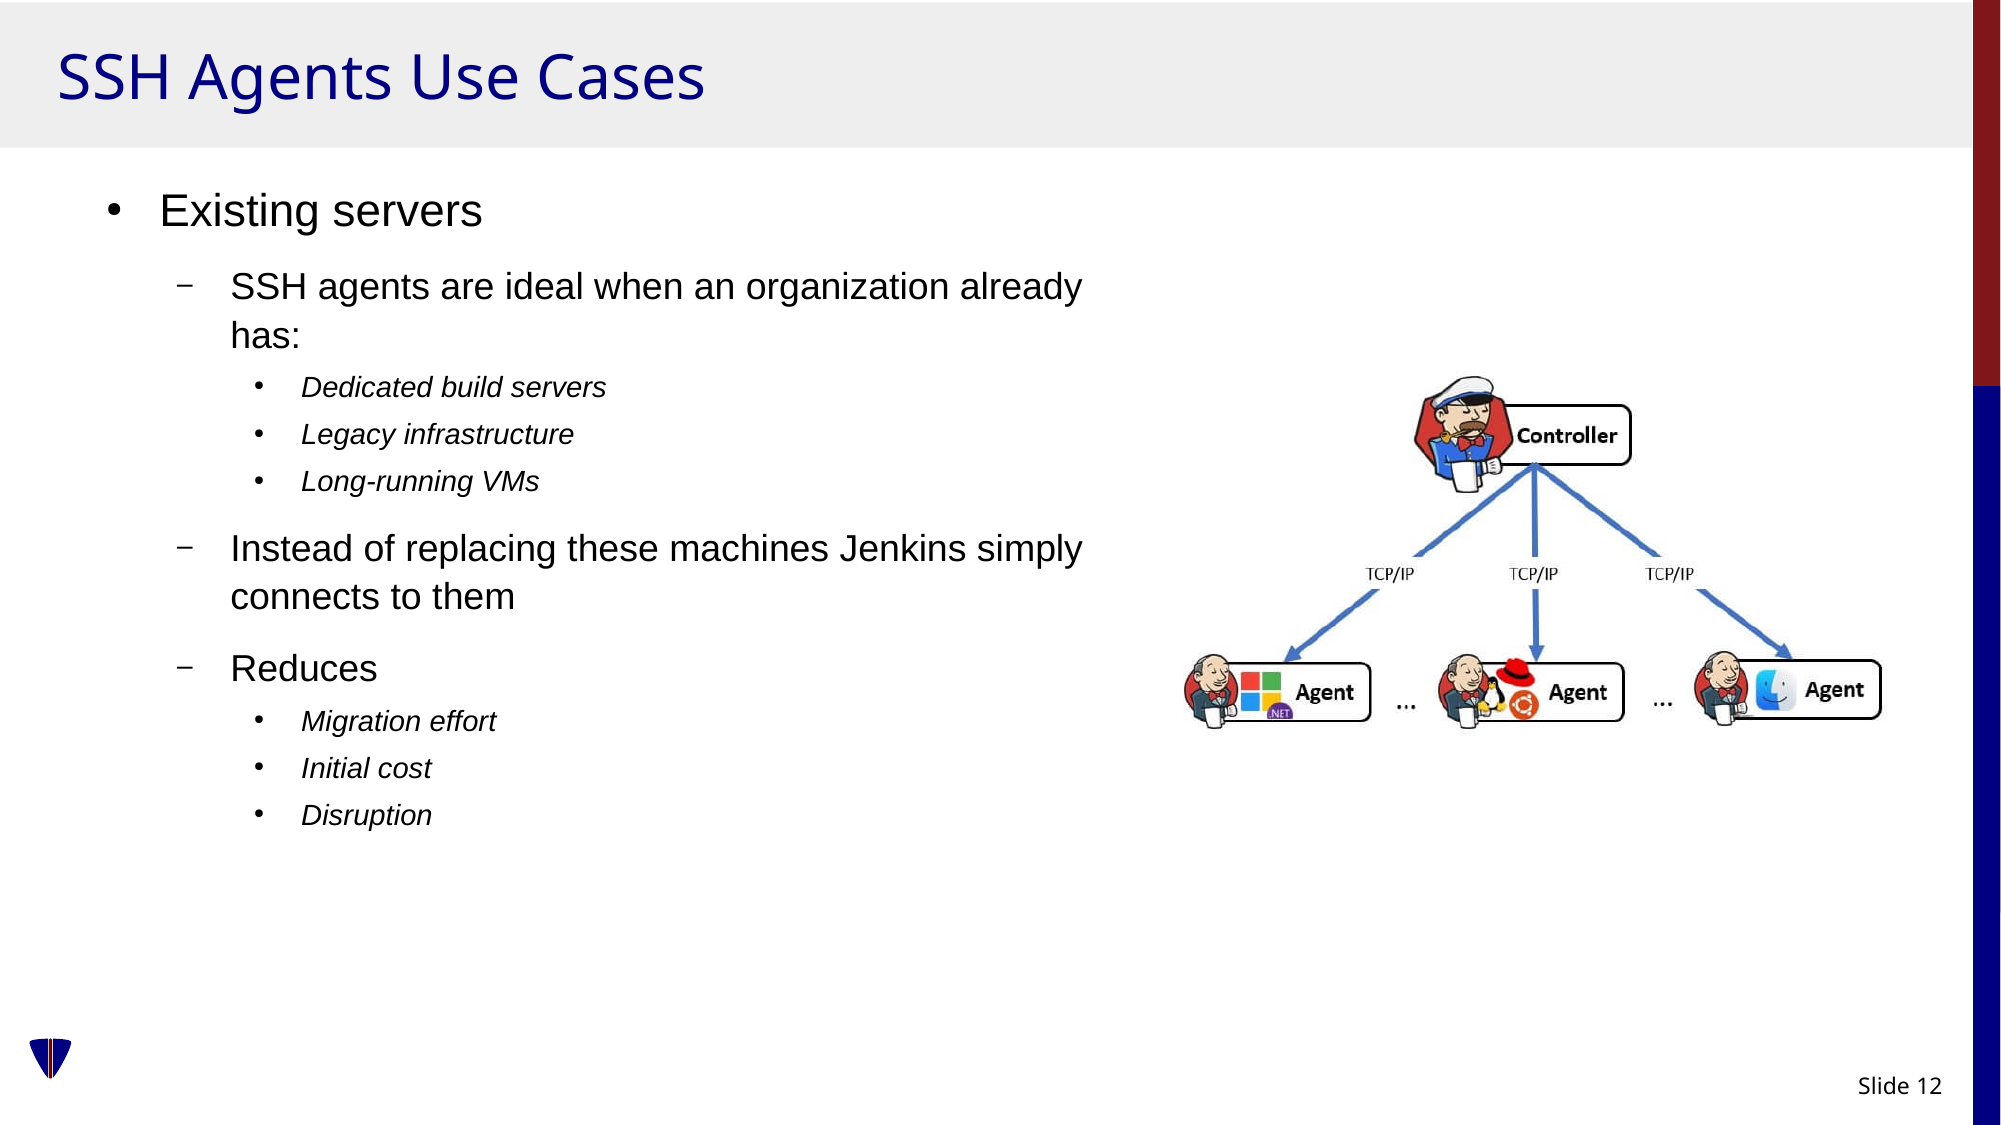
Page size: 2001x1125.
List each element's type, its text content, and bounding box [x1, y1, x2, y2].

picture [1122, 340, 1941, 798]
list Existing servers SSH agents are ideal when an organization already has: Dedicated build servers Legacy infrastructure Long-running VMs Instead of replacing these machines Jenkins simply connects to them Reduces Migration effort Initial cost Disruption [88, 177, 1123, 1034]
title SSH Agents Use Cases [0, 2, 1973, 148]
